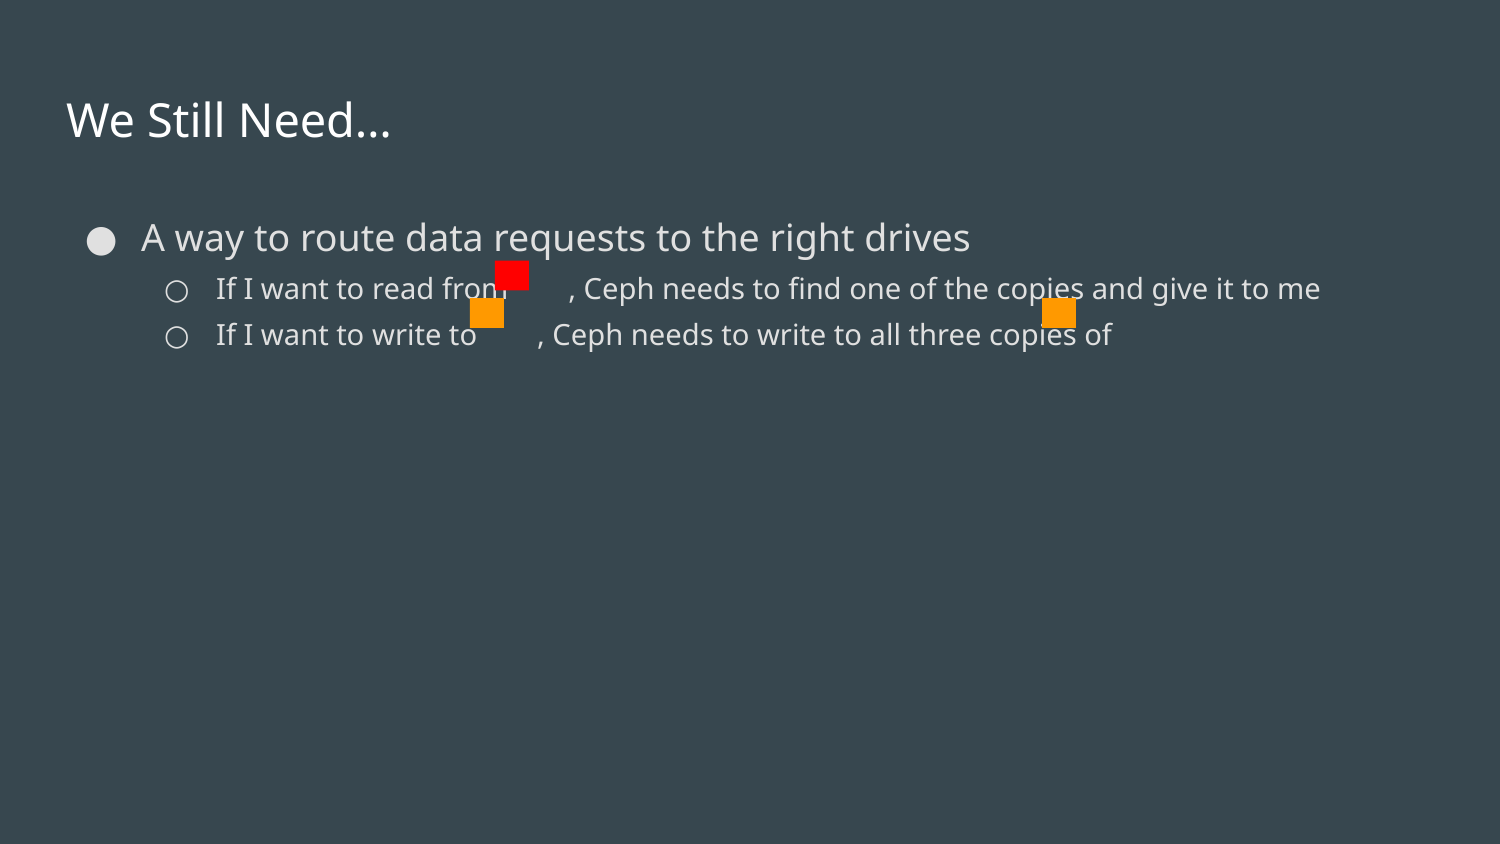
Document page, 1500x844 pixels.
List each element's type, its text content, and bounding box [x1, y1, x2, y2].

text_box [469, 298, 504, 328]
list A way to route data requests to the right drives If I want to read from , Ceph needs to find one of the copies and give it to me If I want to write to , Ceph needs to write to all three copies of [51, 189, 1449, 750]
title We Still Need… [51, 72, 1449, 167]
text_box [494, 260, 529, 291]
text_box [1042, 298, 1076, 328]
